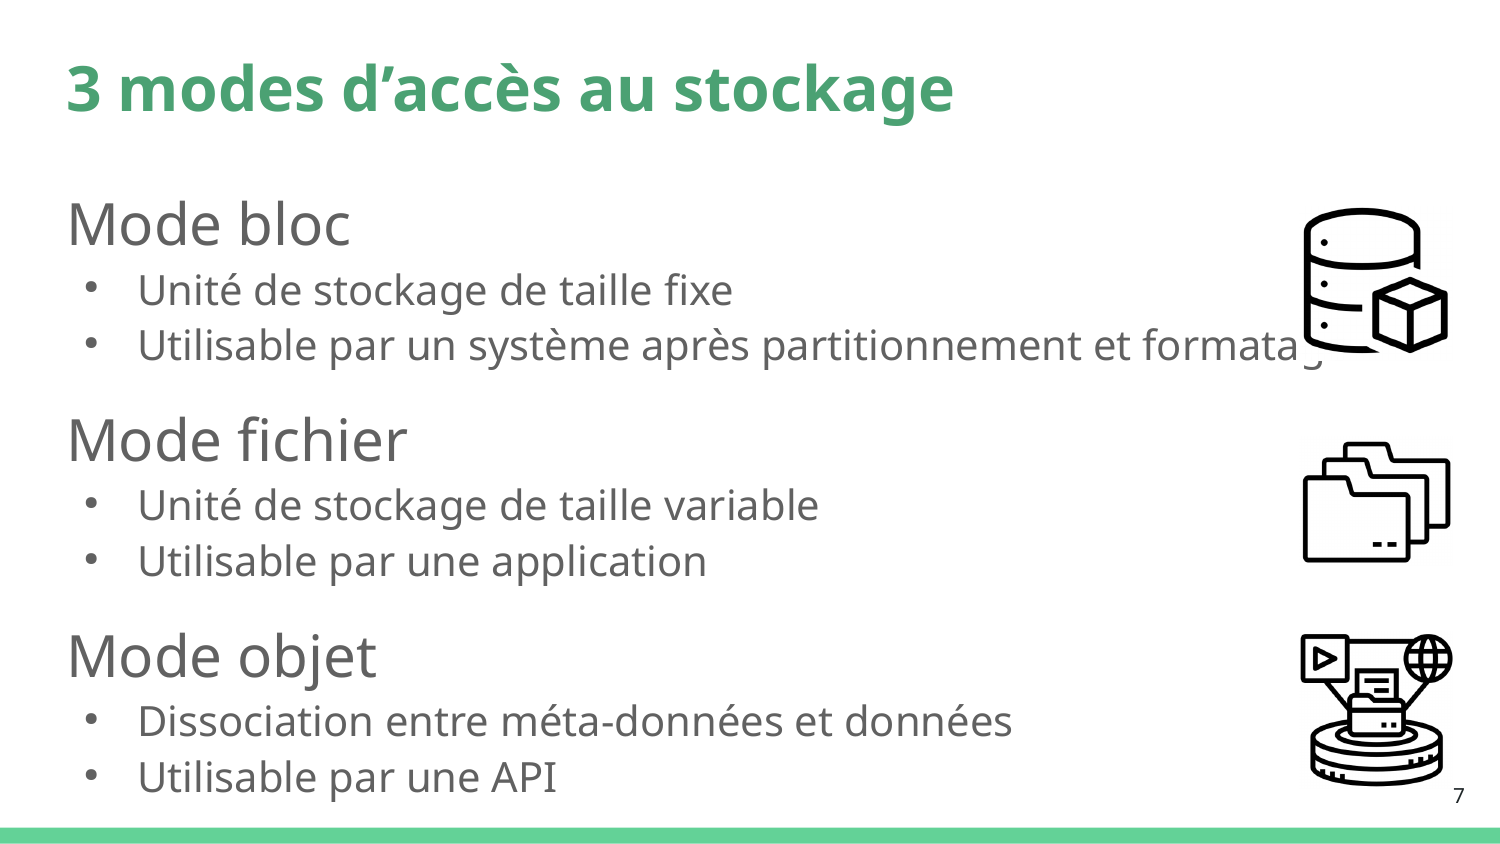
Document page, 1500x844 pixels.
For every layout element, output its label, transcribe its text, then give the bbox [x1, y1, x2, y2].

list Mode bloc Unité de stockage de taille fixe Utilisable par un système après partitionnement et formatage Mode fichier Unité de stockage de taille variable Utilisable par une application Mode objet Dissociation entre méta-données et données Utilisable par une API [51, 161, 1449, 817]
picture [1299, 631, 1453, 789]
picture [1299, 206, 1453, 361]
picture [1299, 436, 1453, 566]
slide_number <numéro> [1389, 764, 1480, 830]
title 3 modes d’accès au stockage [51, 23, 1449, 117]
